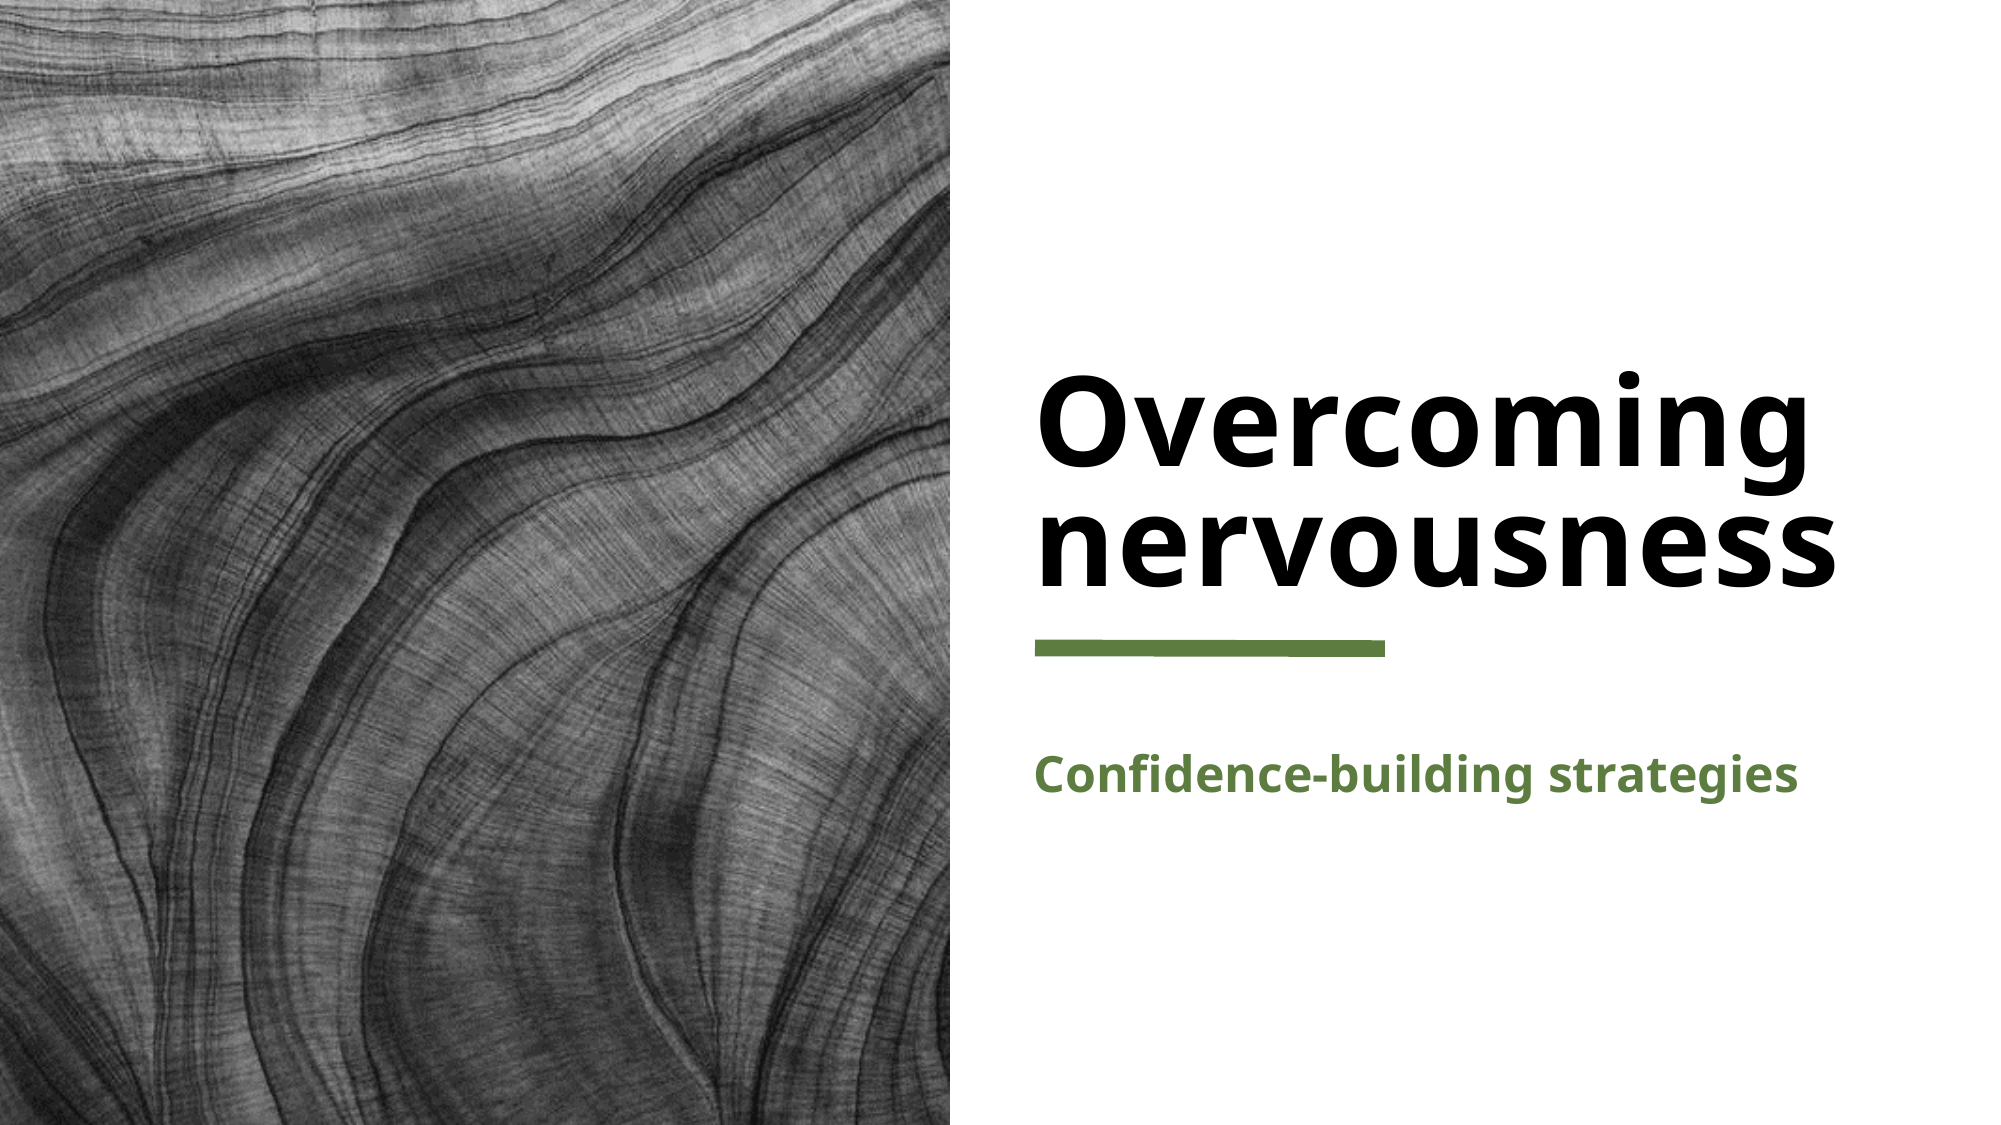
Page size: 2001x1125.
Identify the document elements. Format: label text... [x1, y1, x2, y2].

list Confidence-building strategies [1033, 749, 1934, 1020]
picture [0, 0, 950, 1125]
title Overcoming nervousness [1033, 70, 1934, 611]
